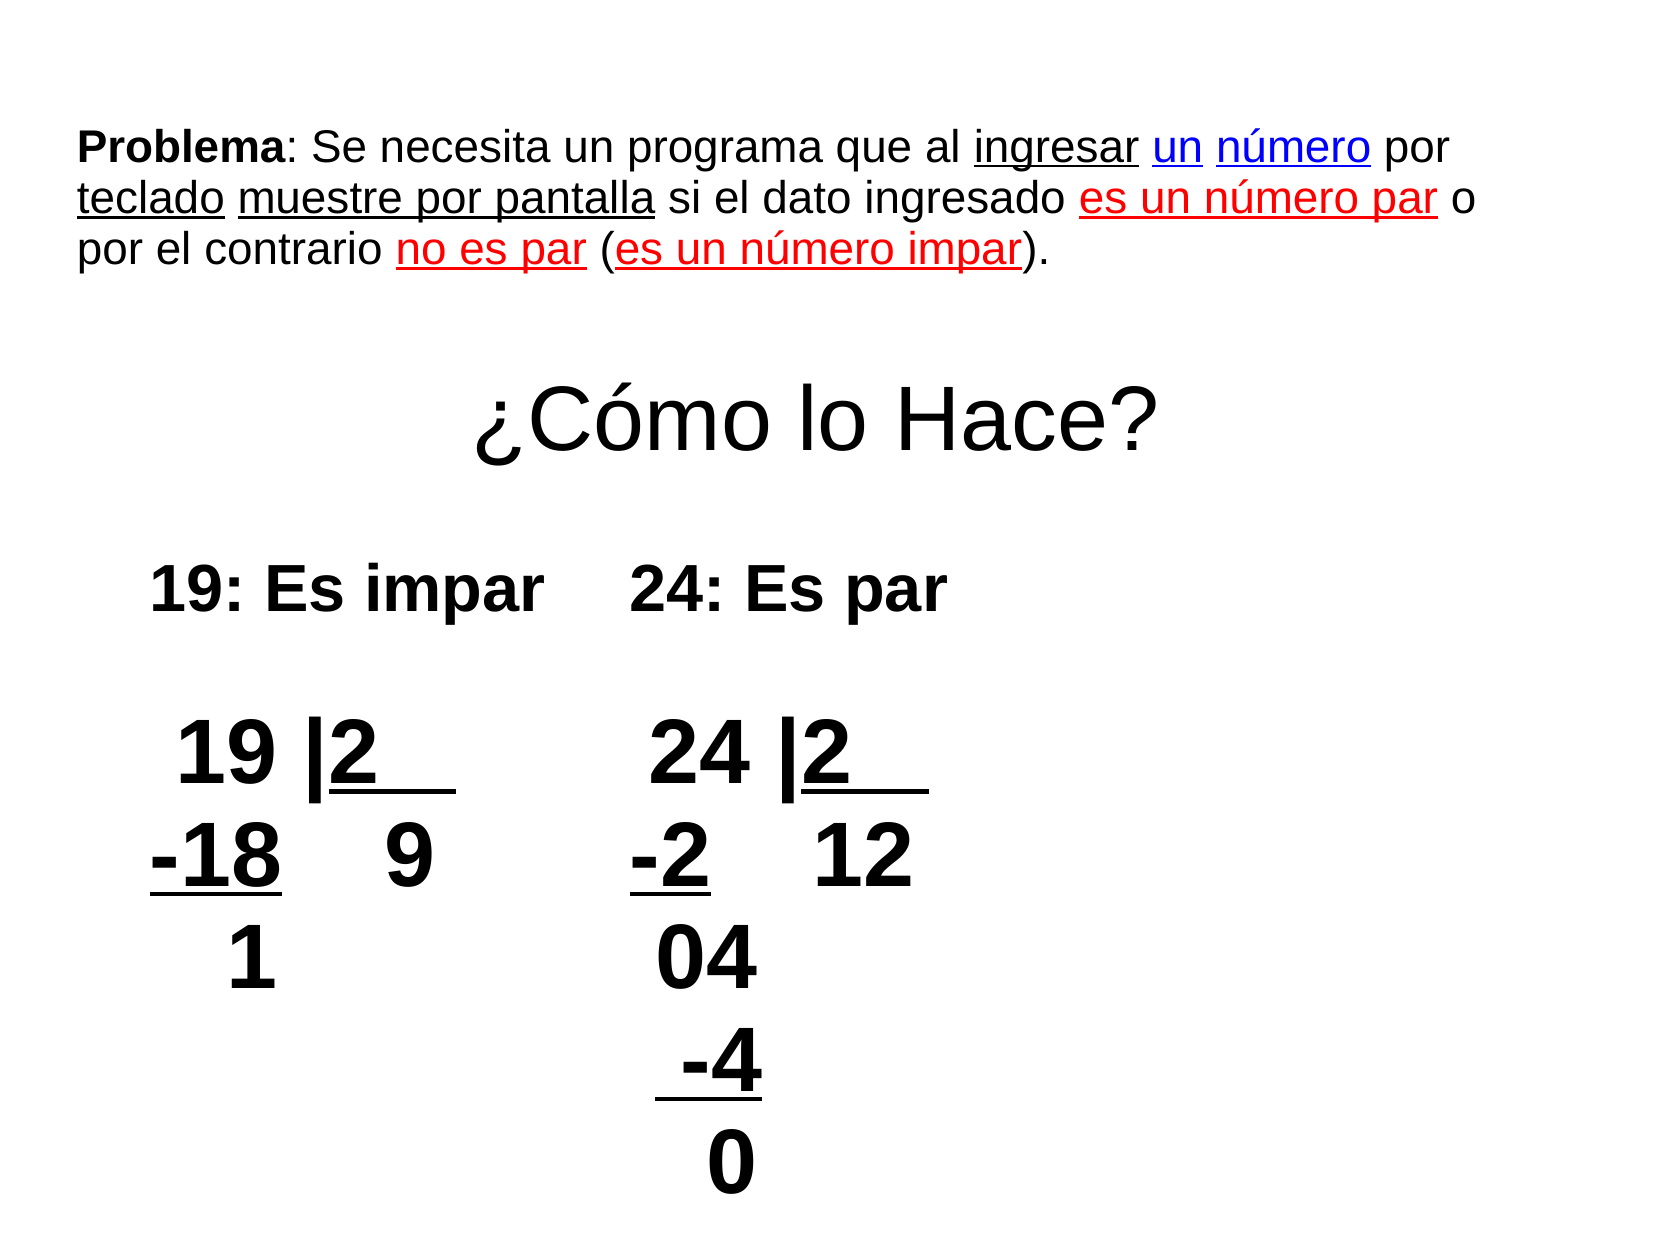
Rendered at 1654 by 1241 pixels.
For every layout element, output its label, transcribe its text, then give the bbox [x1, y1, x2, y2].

text_box 19: Es impar 19 |2 -18 9 1 [135, 544, 586, 1016]
subtitle Problema: Se necesita un programa que al ingresar un número por teclado muestre por pantalla si el dato ingresado es un número par o por el contrario no es par (es un número impar). [76, 105, 1510, 291]
title ¿Cómo lo Hace? [71, 315, 1561, 523]
text_box 24: Es par 24 |2 -2 12 04 -4 0 [615, 544, 1066, 1241]
